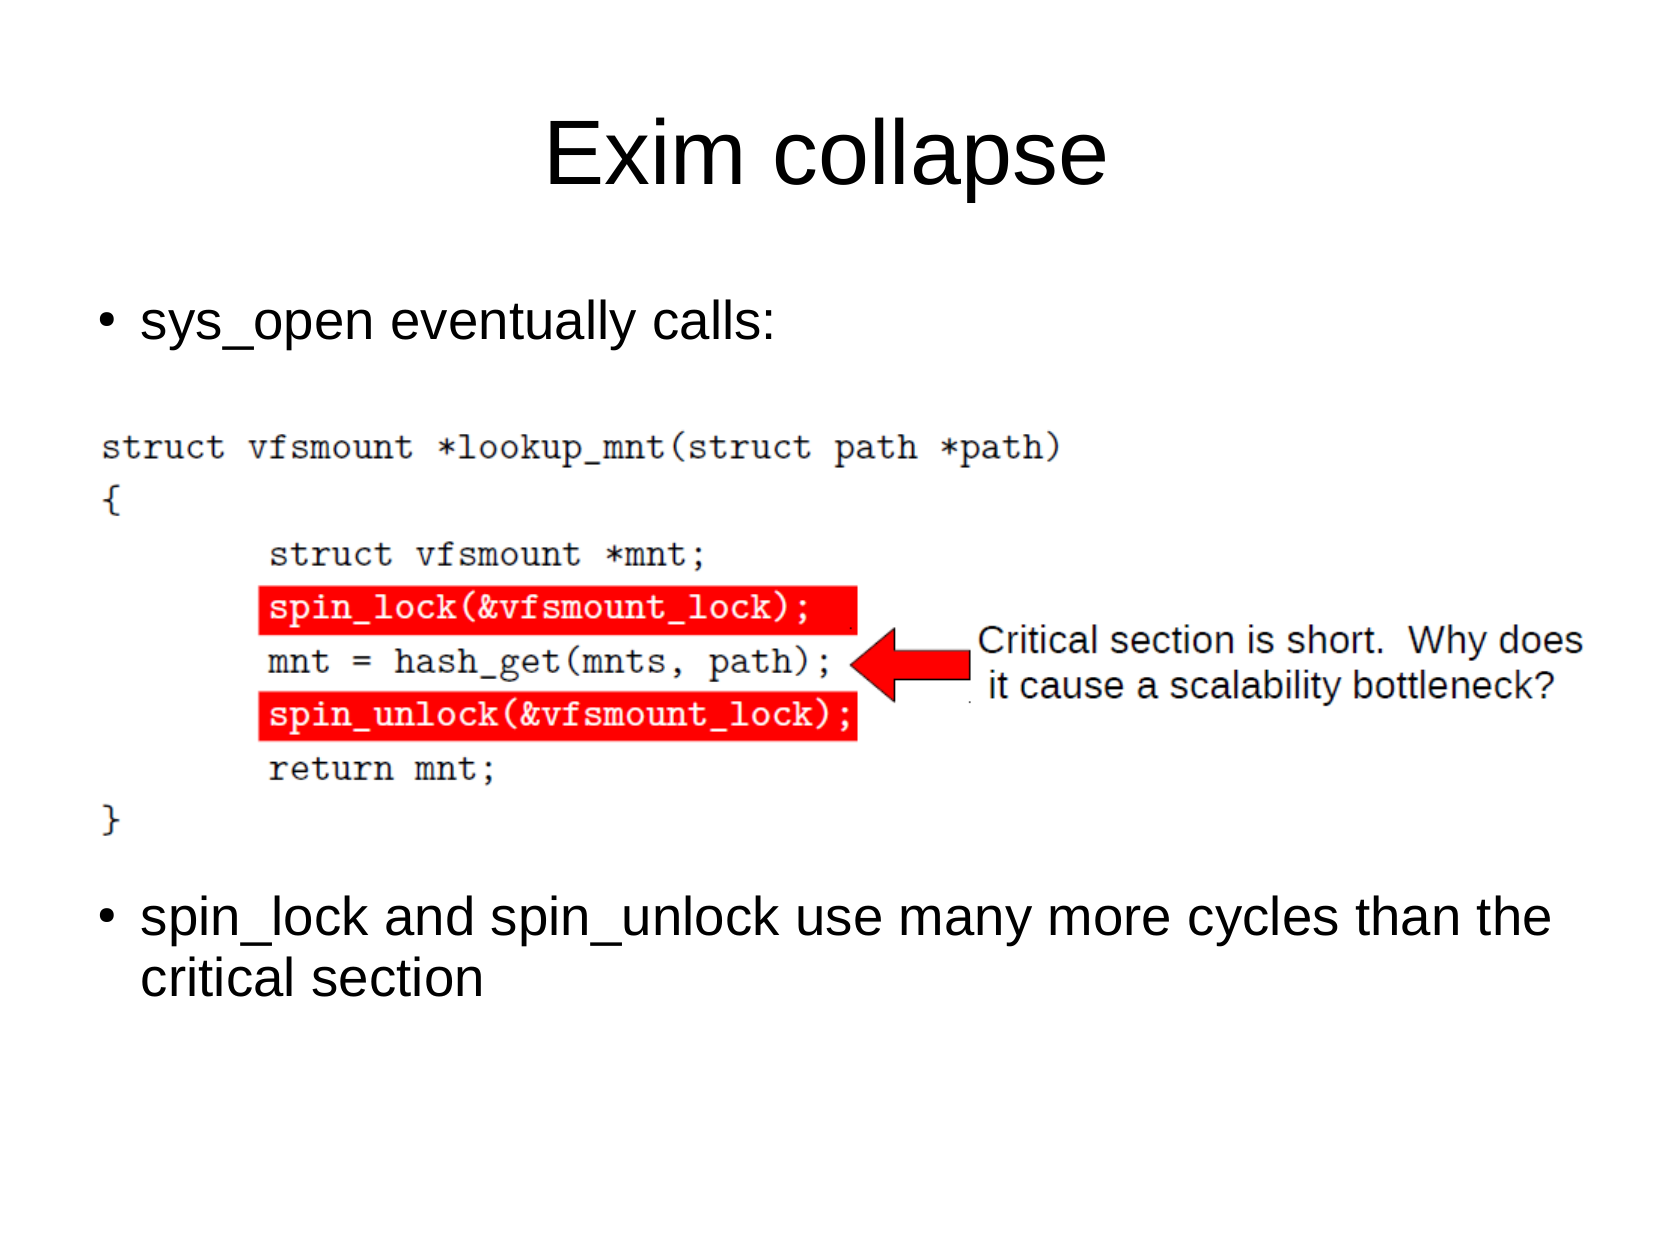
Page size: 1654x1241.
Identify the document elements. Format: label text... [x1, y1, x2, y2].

title Exim collapse [82, 49, 1571, 257]
list sys_open eventually calls: spin_lock and spin_unlock use many more cycles than the critical section [82, 290, 1571, 1010]
picture [88, 424, 1605, 848]
